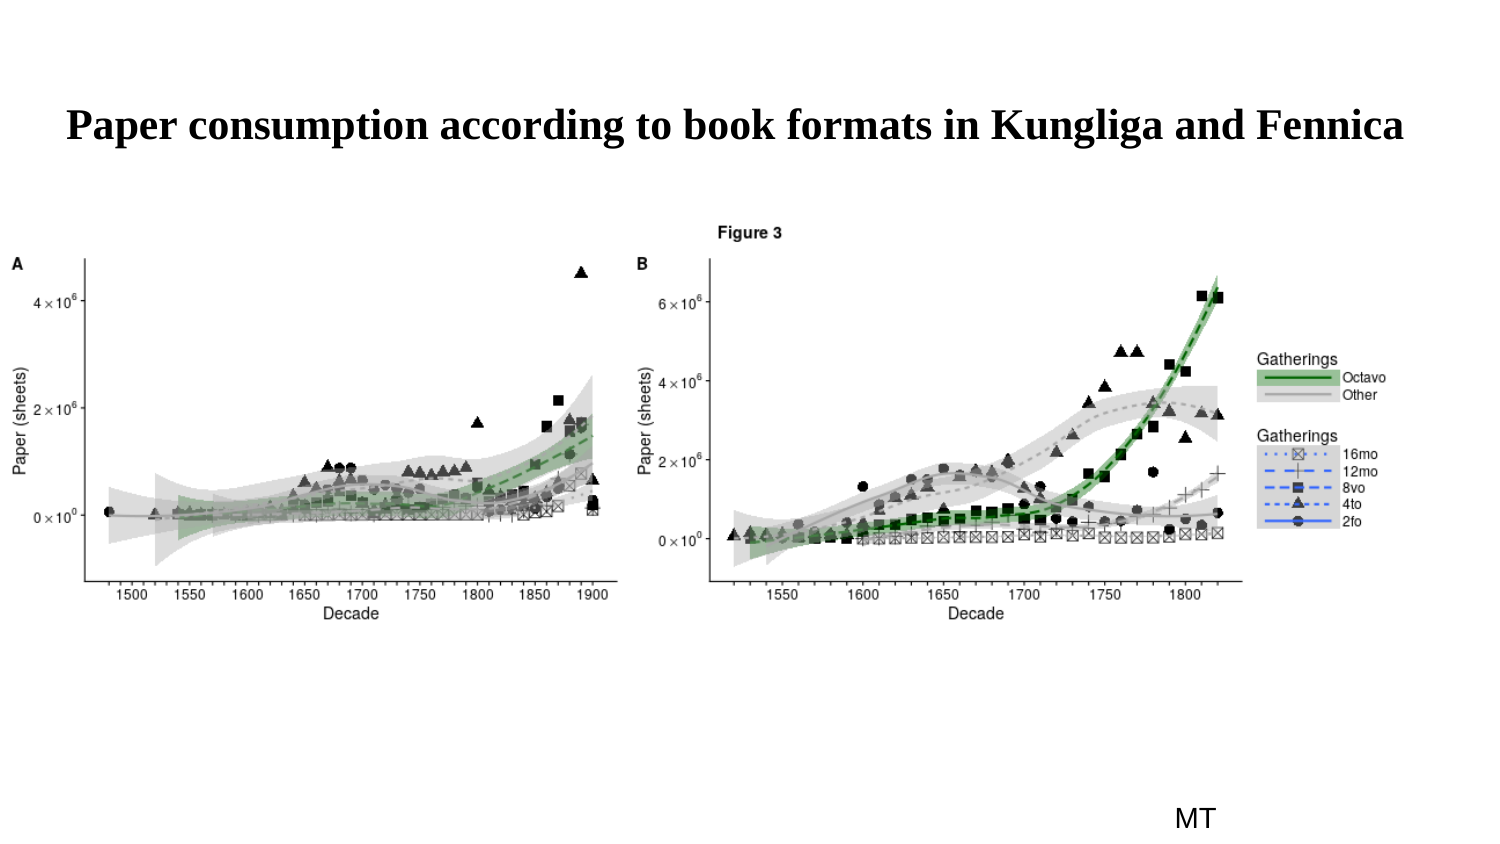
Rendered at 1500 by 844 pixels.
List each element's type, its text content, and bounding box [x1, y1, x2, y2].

text_box MT [1159, 784, 1285, 826]
text_box MT [1188, 814, 1193, 826]
title Paper consumption according to book formats in Kungliga and Fennica [51, 72, 1449, 167]
text_box MT [1179, 813, 1184, 826]
picture [0, 213, 1500, 631]
